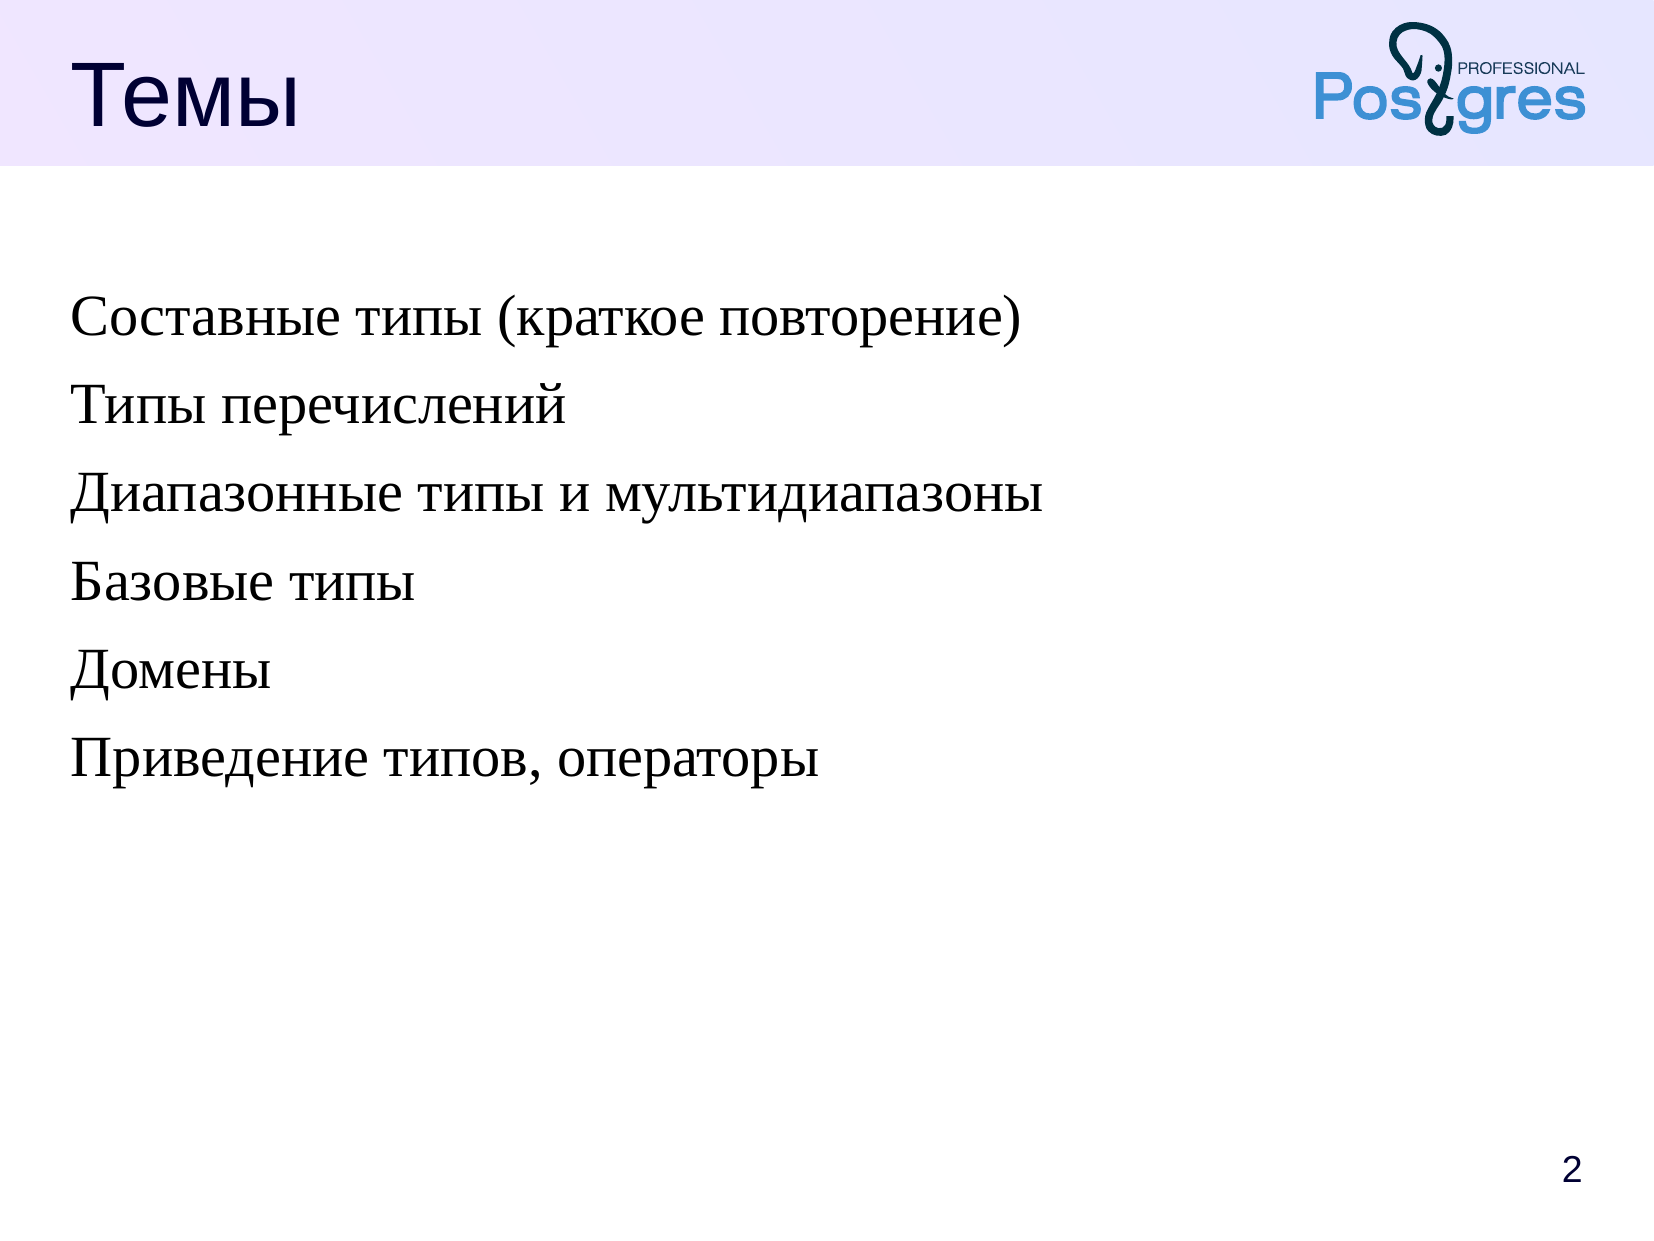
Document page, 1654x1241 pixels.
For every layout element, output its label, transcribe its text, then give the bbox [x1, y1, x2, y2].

title Темы [70, 43, 1241, 147]
list Составные типы (краткое повторение) Типы перечислений Диапазонные типы и мультидиапазоны Базовые типы Домены Приведение типов, операторы [70, 283, 1583, 1141]
